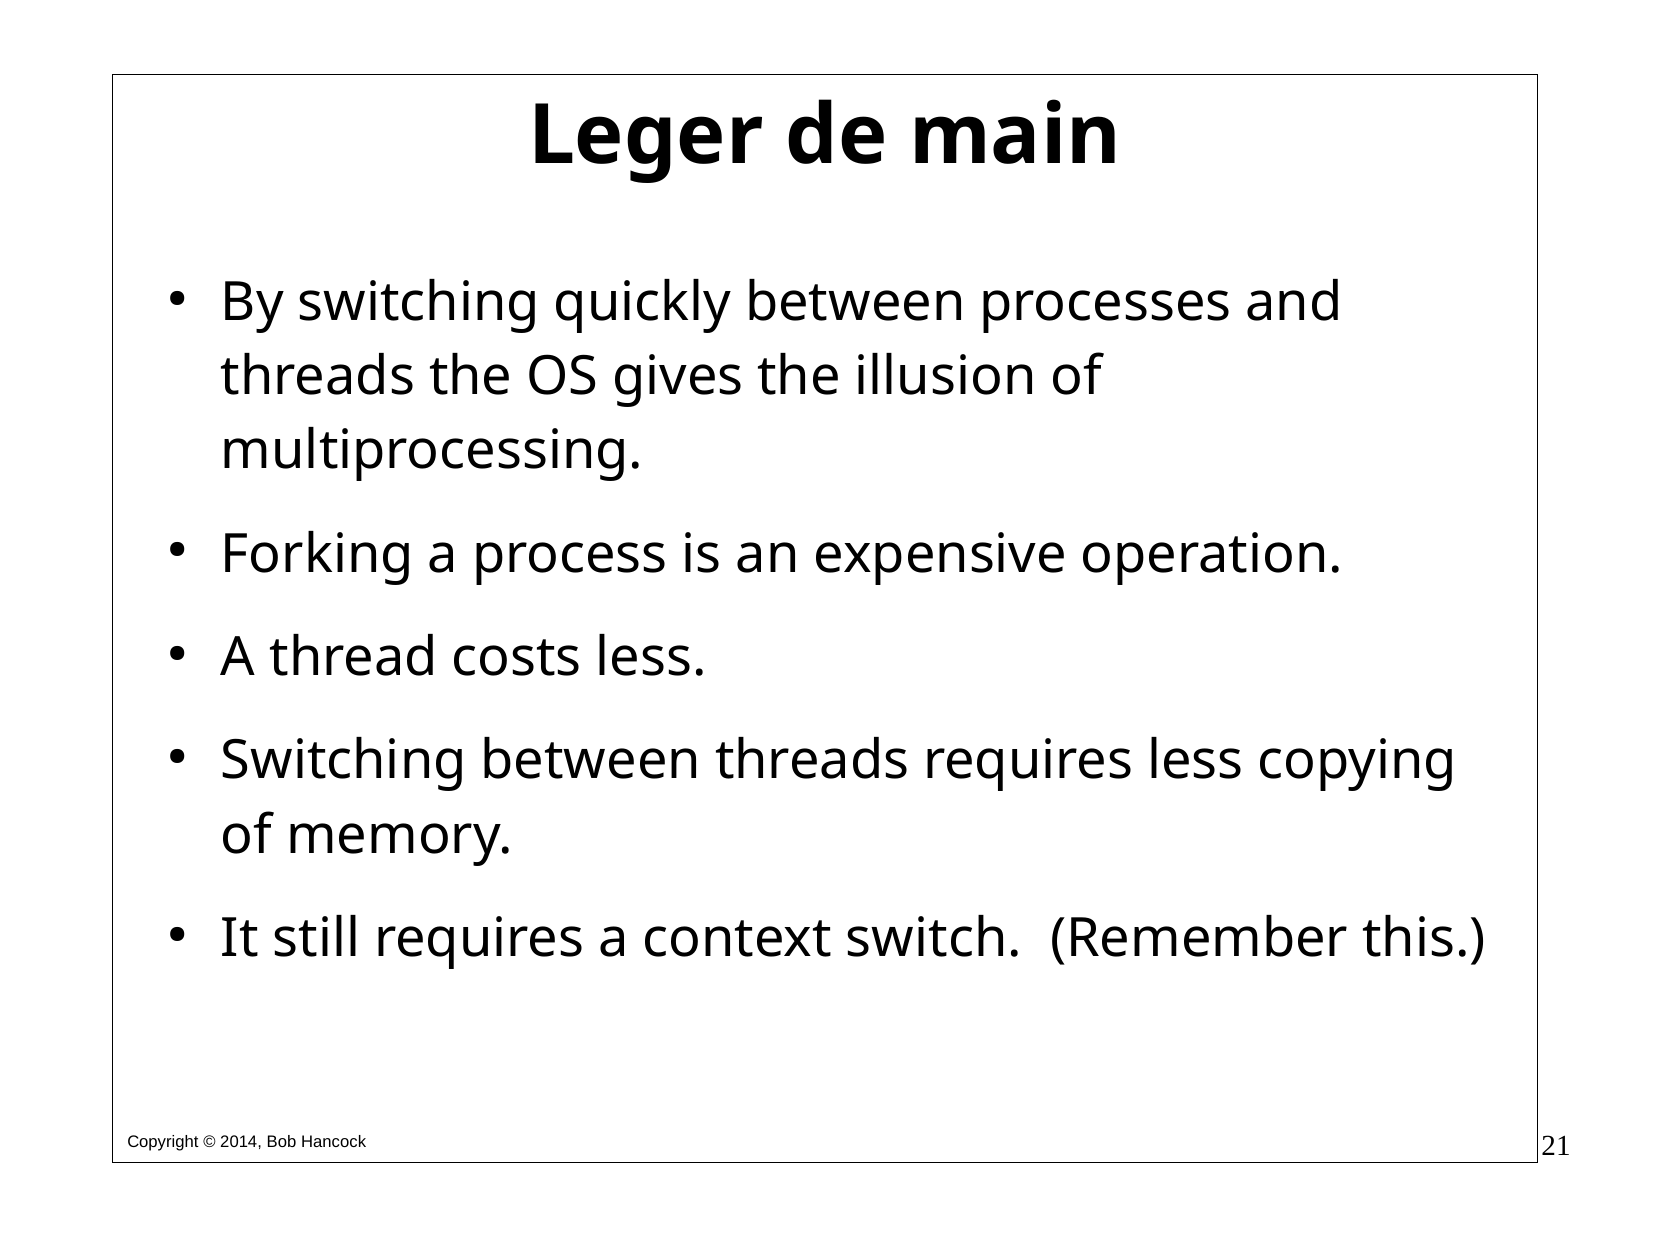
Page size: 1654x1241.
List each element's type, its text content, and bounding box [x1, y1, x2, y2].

text_box Copyright © 2014, Bob Hancock [112, 1125, 382, 1159]
title Leger de main [112, 75, 1538, 188]
list By switching quickly between processes and threads the OS gives the illusion of multiprocessing. Forking a process is an expensive operation. A thread costs less. Switching between threads requires less copying of memory. It still requires a context switch. (Remember this.) [150, 262, 1501, 1126]
